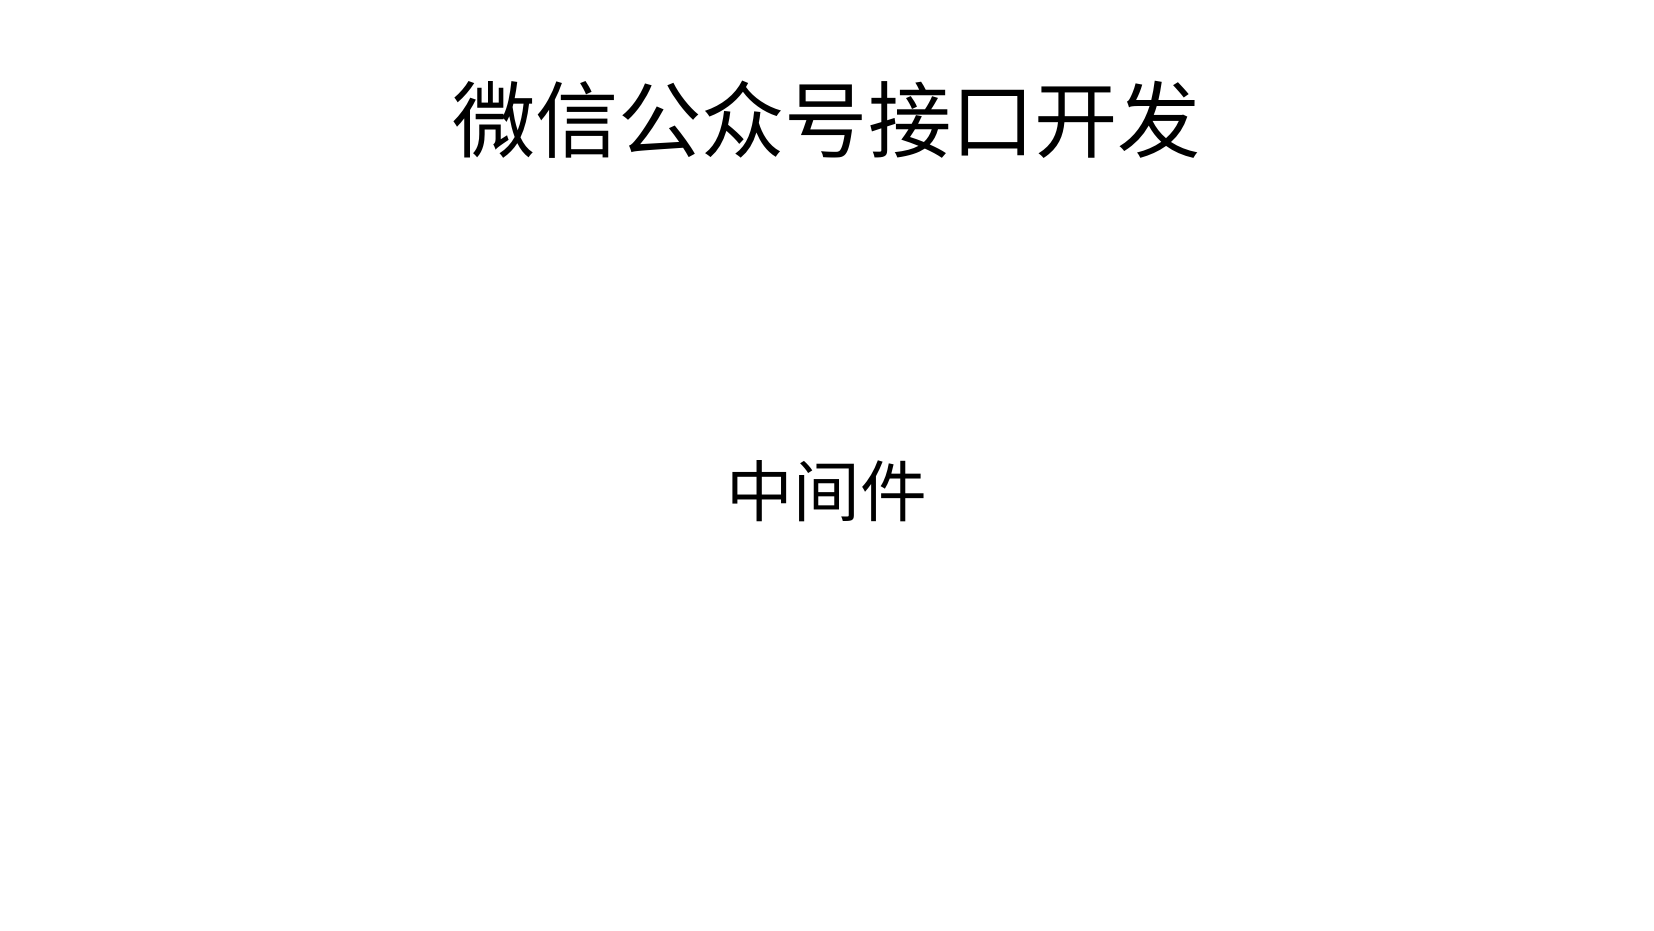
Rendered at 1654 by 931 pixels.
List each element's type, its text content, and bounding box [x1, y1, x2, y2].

title 微信公众号接口开发 [82, 37, 1571, 193]
subtitle 中间件 [82, 217, 1571, 758]
